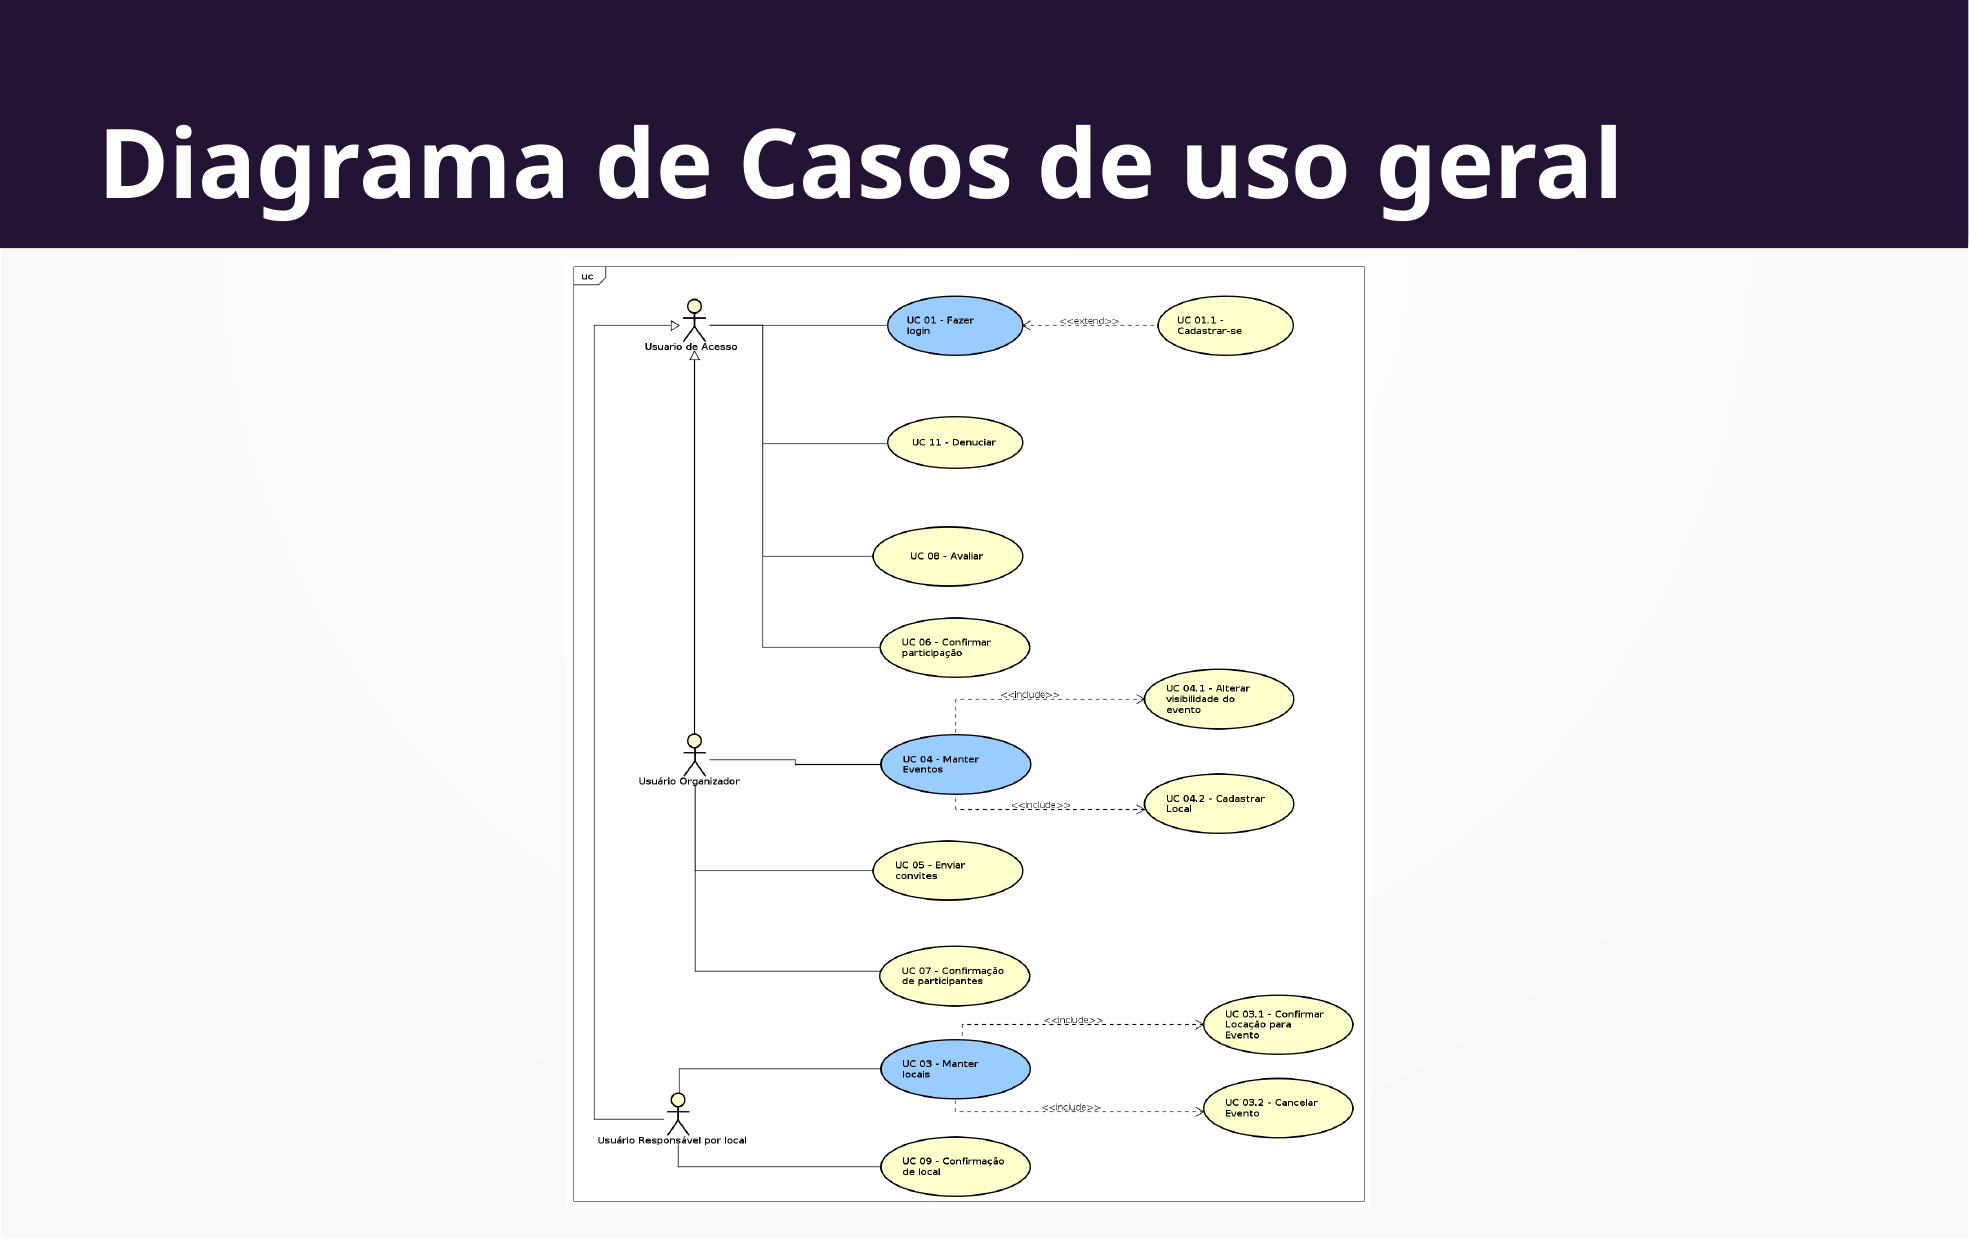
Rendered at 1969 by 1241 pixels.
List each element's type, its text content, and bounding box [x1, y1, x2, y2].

picture [0, 249, 1969, 1241]
title Diagrama de Casos de uso geral [98, 19, 1870, 227]
